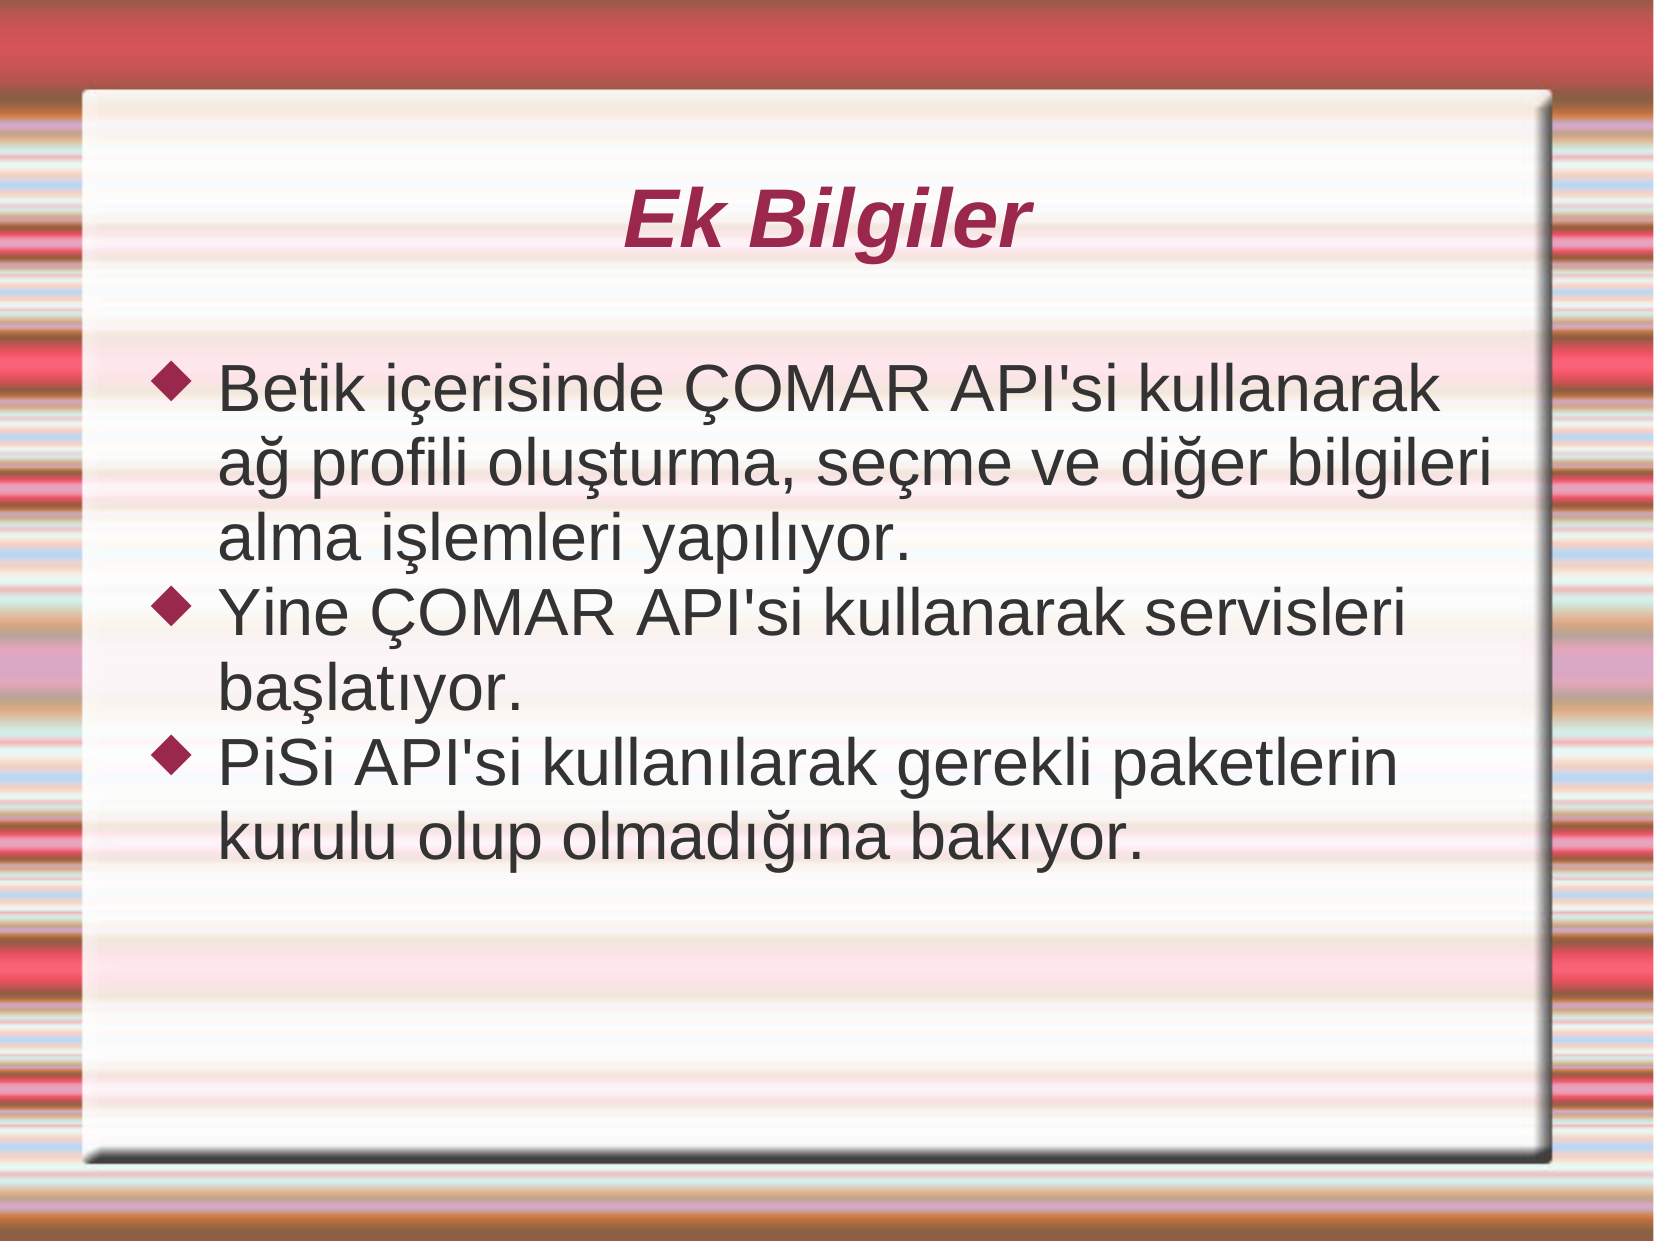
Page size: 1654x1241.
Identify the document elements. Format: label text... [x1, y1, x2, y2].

picture [0, 0, 1654, 1241]
title Ek Bilgiler [121, 114, 1534, 322]
list Betik içerisinde ÇOMAR API'si kullanarak ağ profili oluşturma, seçme ve diğer bilgileri alma işlemleri yapılıyor. Yine ÇOMAR API'si kullanarak servisleri başlatıyor. PiSi API'si kullanılarak gerekli paketlerin kurulu olup olmadığına bakıyor. [134, 350, 1516, 1170]
